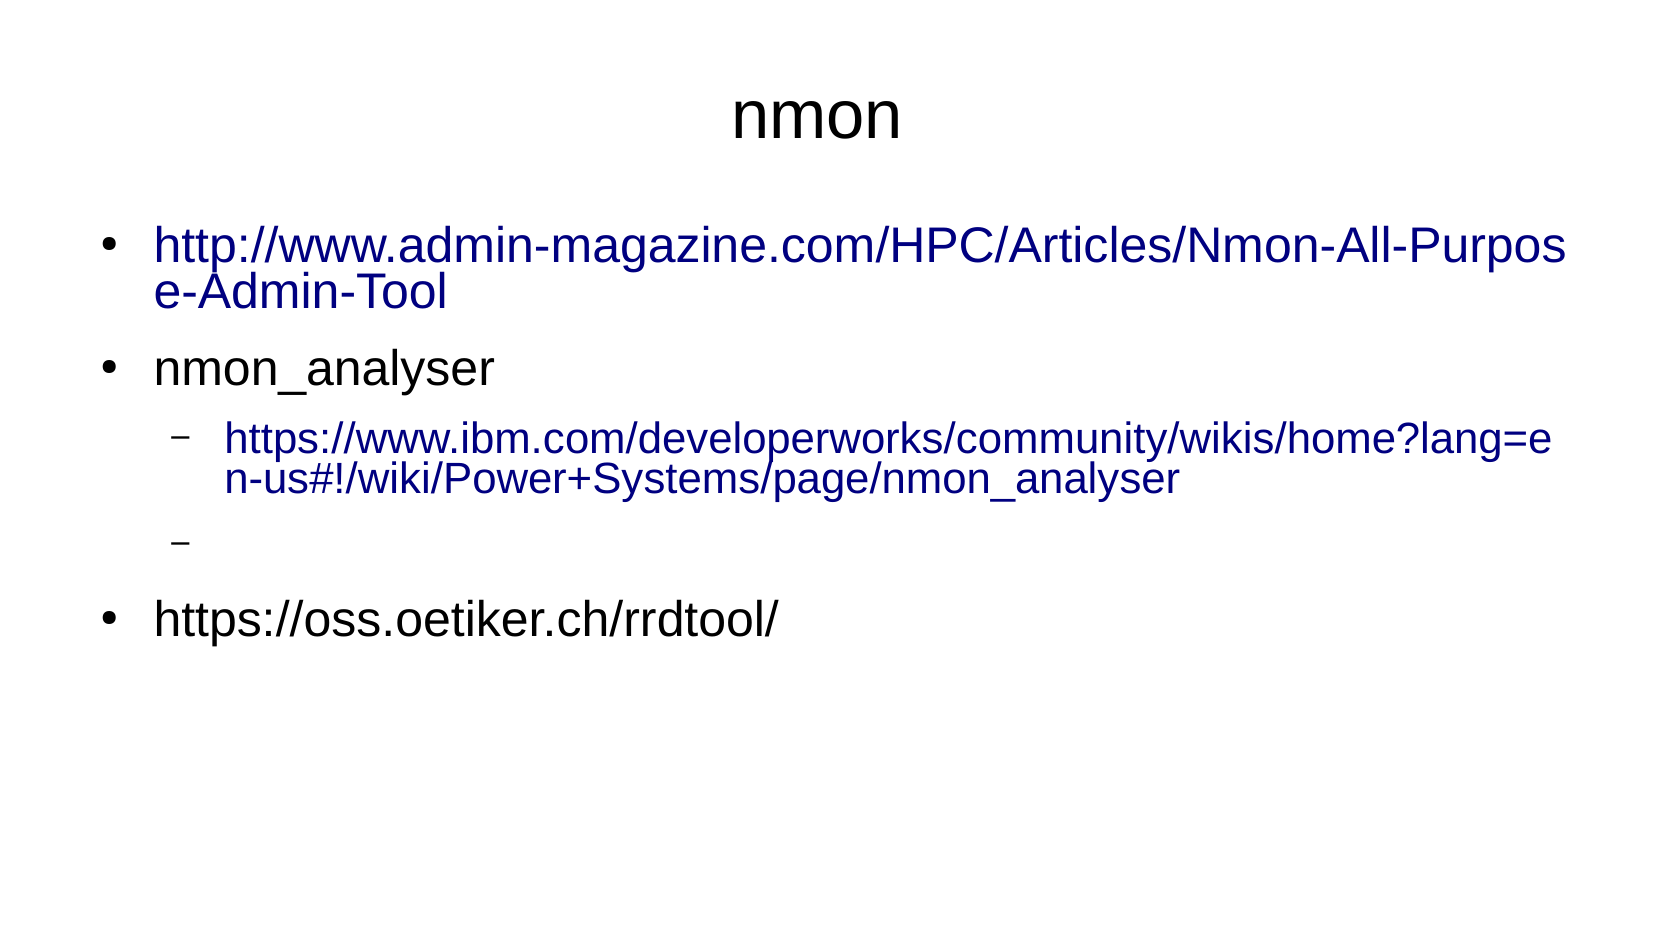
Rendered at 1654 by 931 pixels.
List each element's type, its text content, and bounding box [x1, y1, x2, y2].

title nmon [82, 37, 1571, 193]
list http://www.admin-magazine.com/HPC/Articles/Nmon-All-Purpose-Admin-Tool nmon_analyser https://www.ibm.com/developerworks/community/wikis/home?lang=en-us#!/wiki/Power+Systems/page/nmon_analyser https://oss.oetiker.ch/rrdtool/ [82, 217, 1571, 758]
